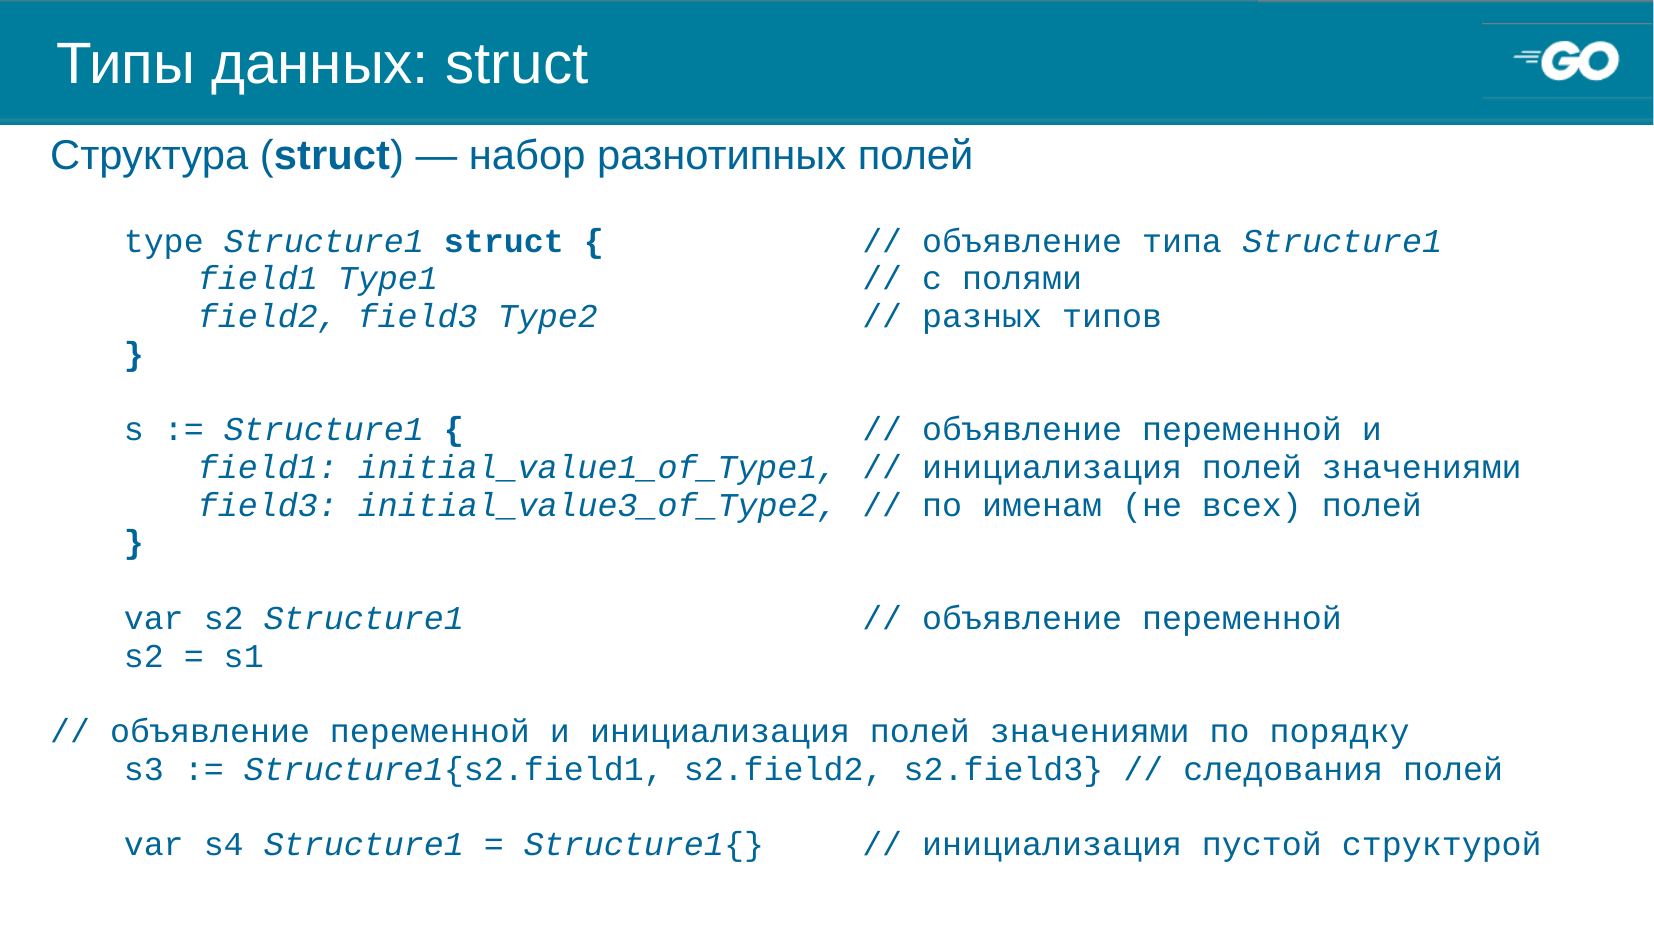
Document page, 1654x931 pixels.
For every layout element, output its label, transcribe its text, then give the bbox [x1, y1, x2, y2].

text_box Структура (struct) — набор разнотипных полей type Structure1 struct { // объявление типа Structure1 field1 Type1 // с полями field2, field3 Type2 // разных типов } s := Structure1 { // объявление переменной и field1: initial_value1_of_Type1, // инициализация полей значениями field3: initial_value3_of_Type2, // по именам (не всех) полей } var s2 Structure1 // объявление переменной s2 = s1 // объявление переменной и инициализация полей значениями по порядку s3 := Structure1{s2.field1, s2.field2, s2.field3} // следования полей var s4 Structure1 = Structure1{} // инициализация пустой структурой [35, 124, 1619, 898]
picture [1542, 41, 1619, 81]
text_box Типы данных: struct [41, 23, 1495, 104]
